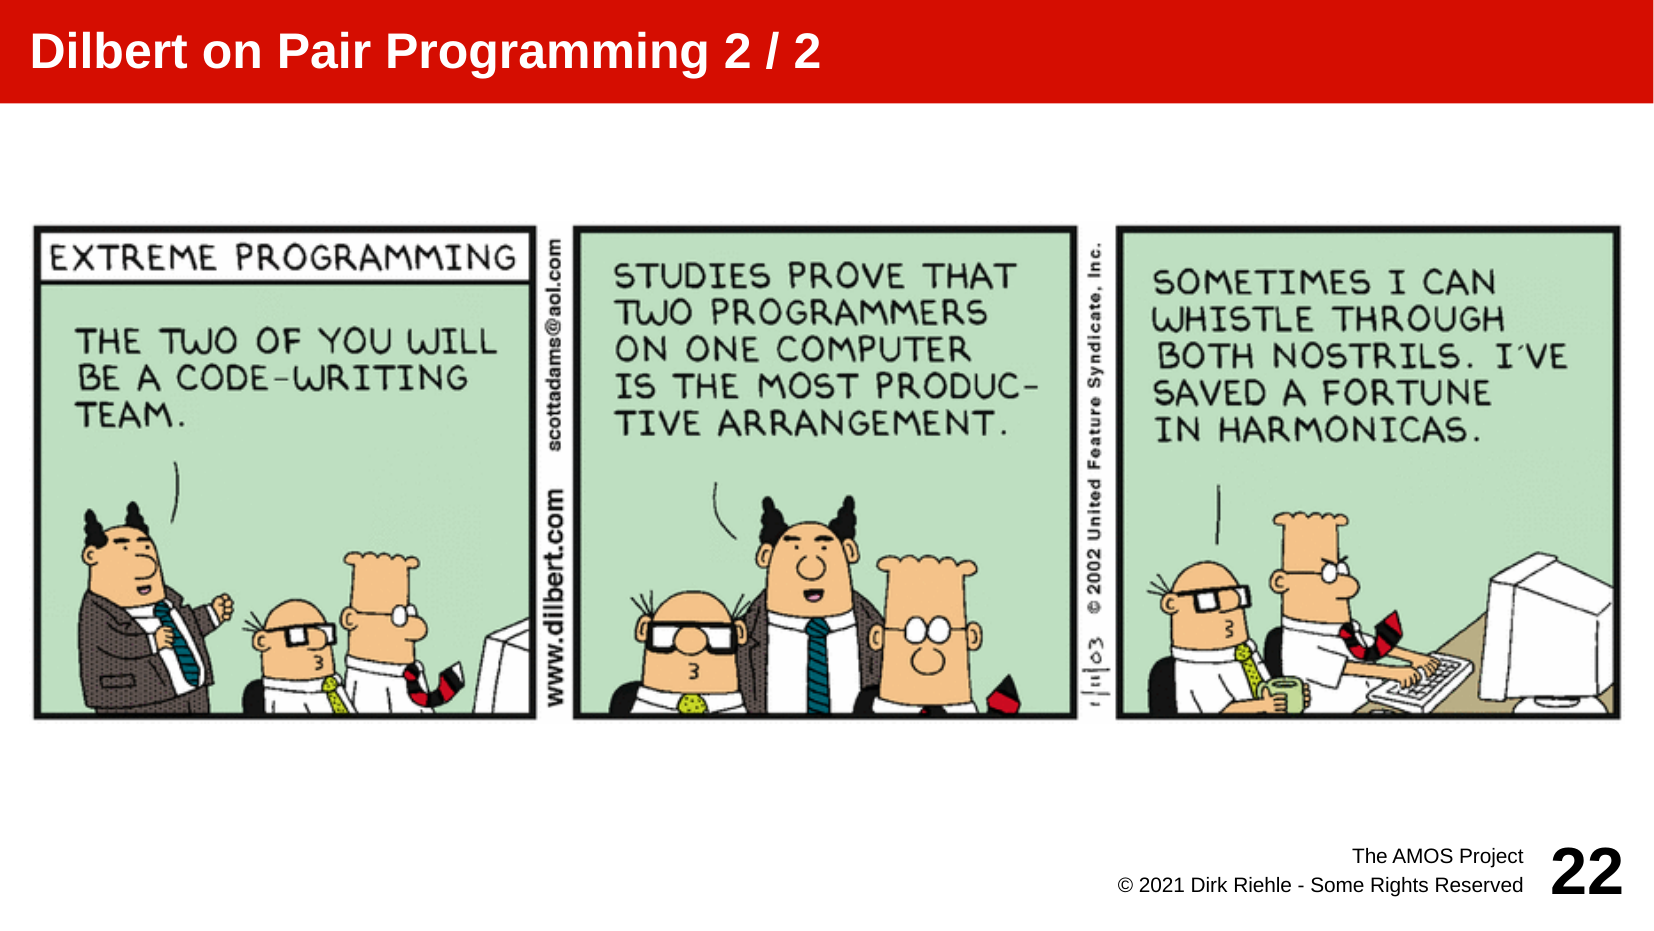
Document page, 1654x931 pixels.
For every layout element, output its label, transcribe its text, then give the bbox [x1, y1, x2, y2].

picture [29, 132, 1625, 812]
title Dilbert on Pair Programming 2 / 2 [0, 0, 1654, 104]
